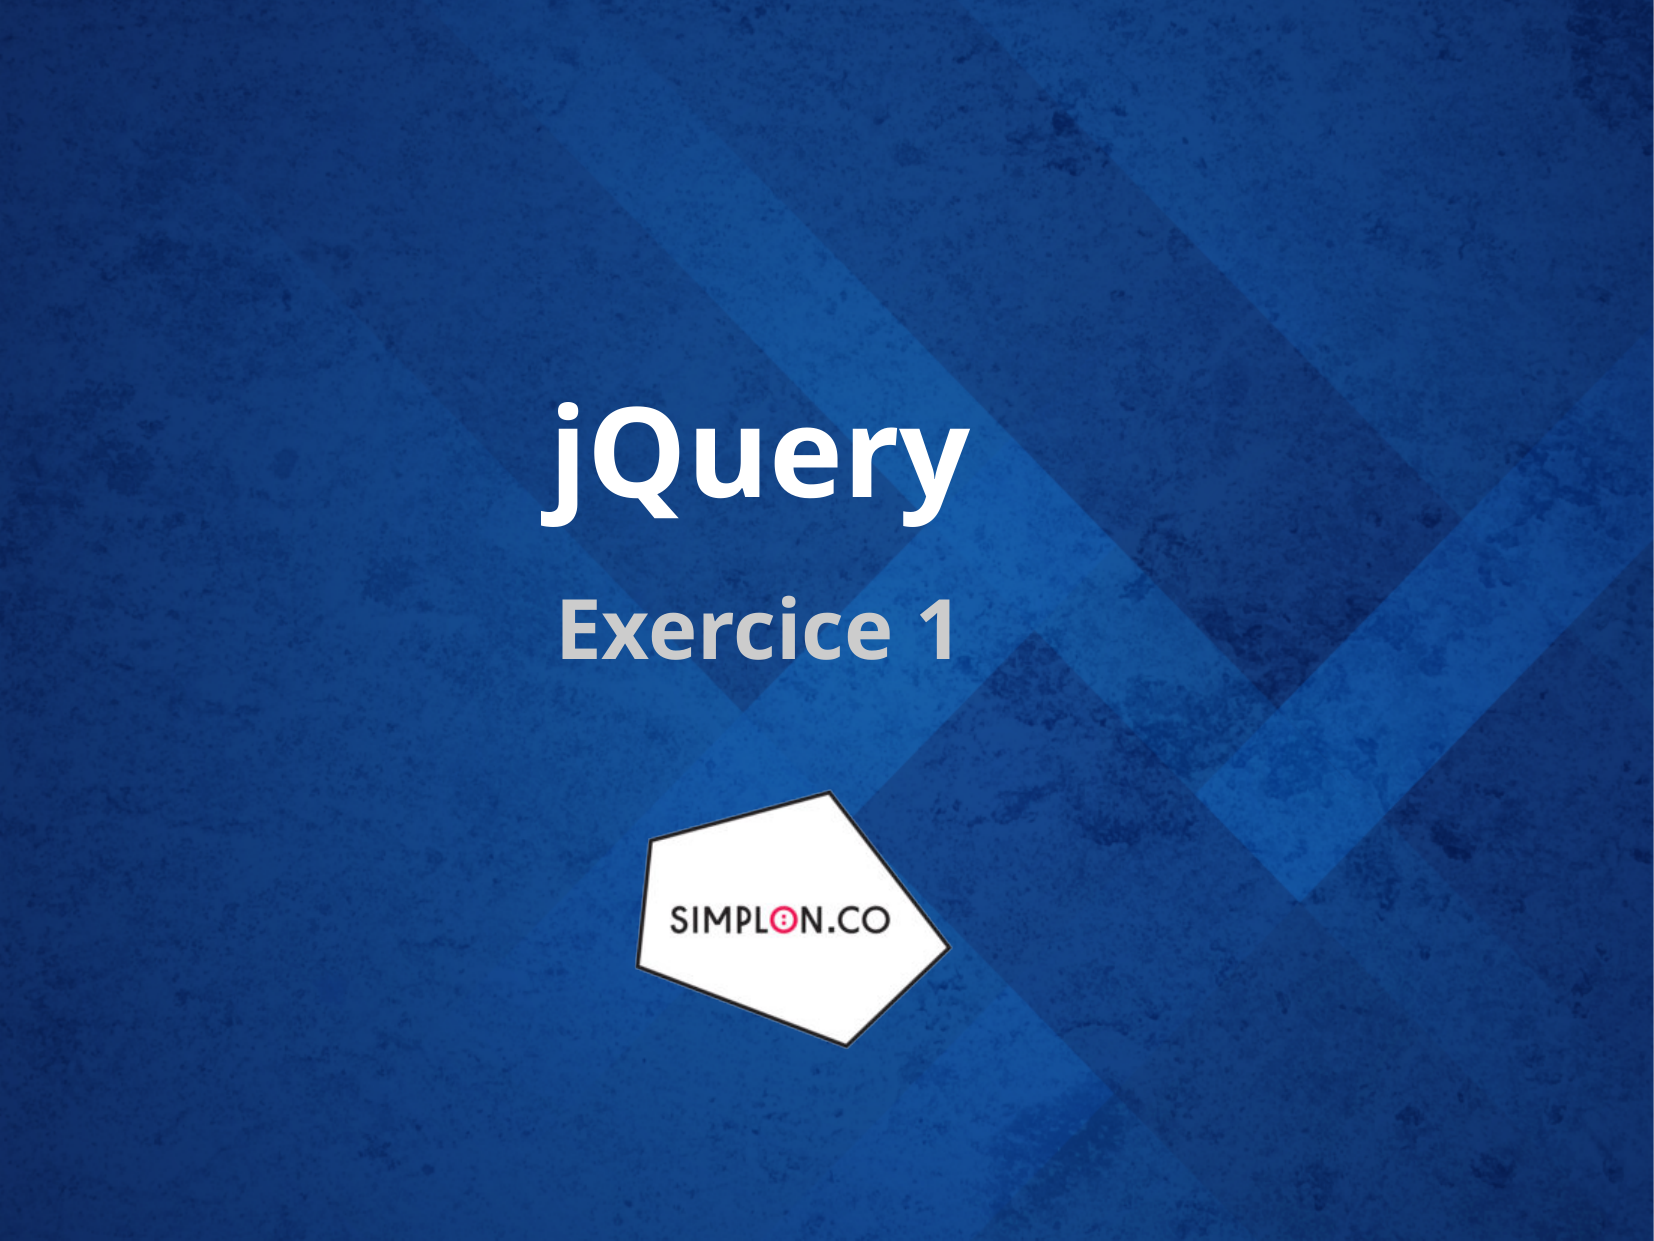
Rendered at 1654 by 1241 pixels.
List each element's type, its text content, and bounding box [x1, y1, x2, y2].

title jQuery [517, 272, 1155, 626]
picture [0, 0, 1654, 1241]
subtitle Exercice 1 [555, 509, 1453, 745]
